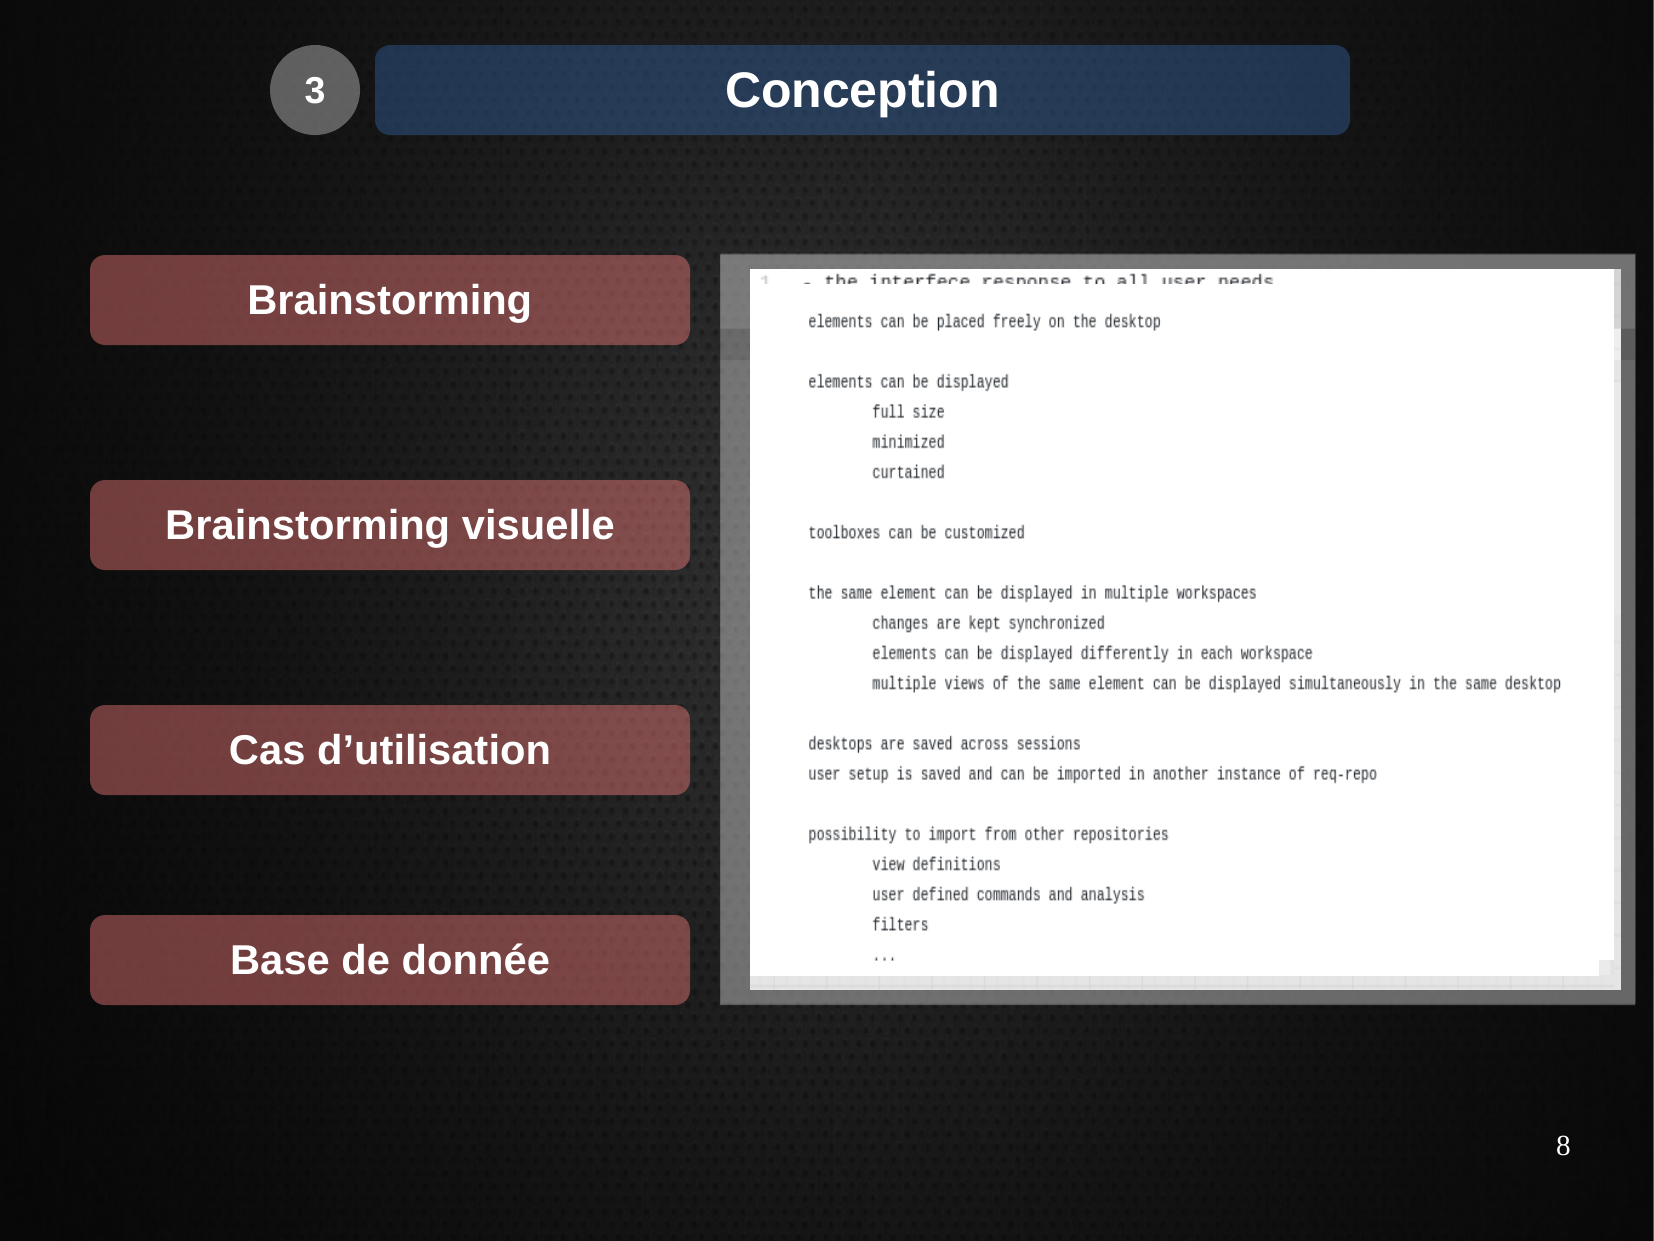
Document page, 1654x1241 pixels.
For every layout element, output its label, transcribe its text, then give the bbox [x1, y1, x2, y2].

text_box Conception [375, 45, 1351, 136]
text_box Brainstorming visuelle [90, 480, 691, 571]
text_box Cas d’utilisation [90, 705, 691, 796]
text_box Base de donnée [90, 915, 691, 1006]
picture [0, 0, 1654, 1241]
text_box 3 [270, 45, 361, 136]
text_box Brainstorming [90, 255, 691, 346]
text_box [720, 253, 1636, 1006]
